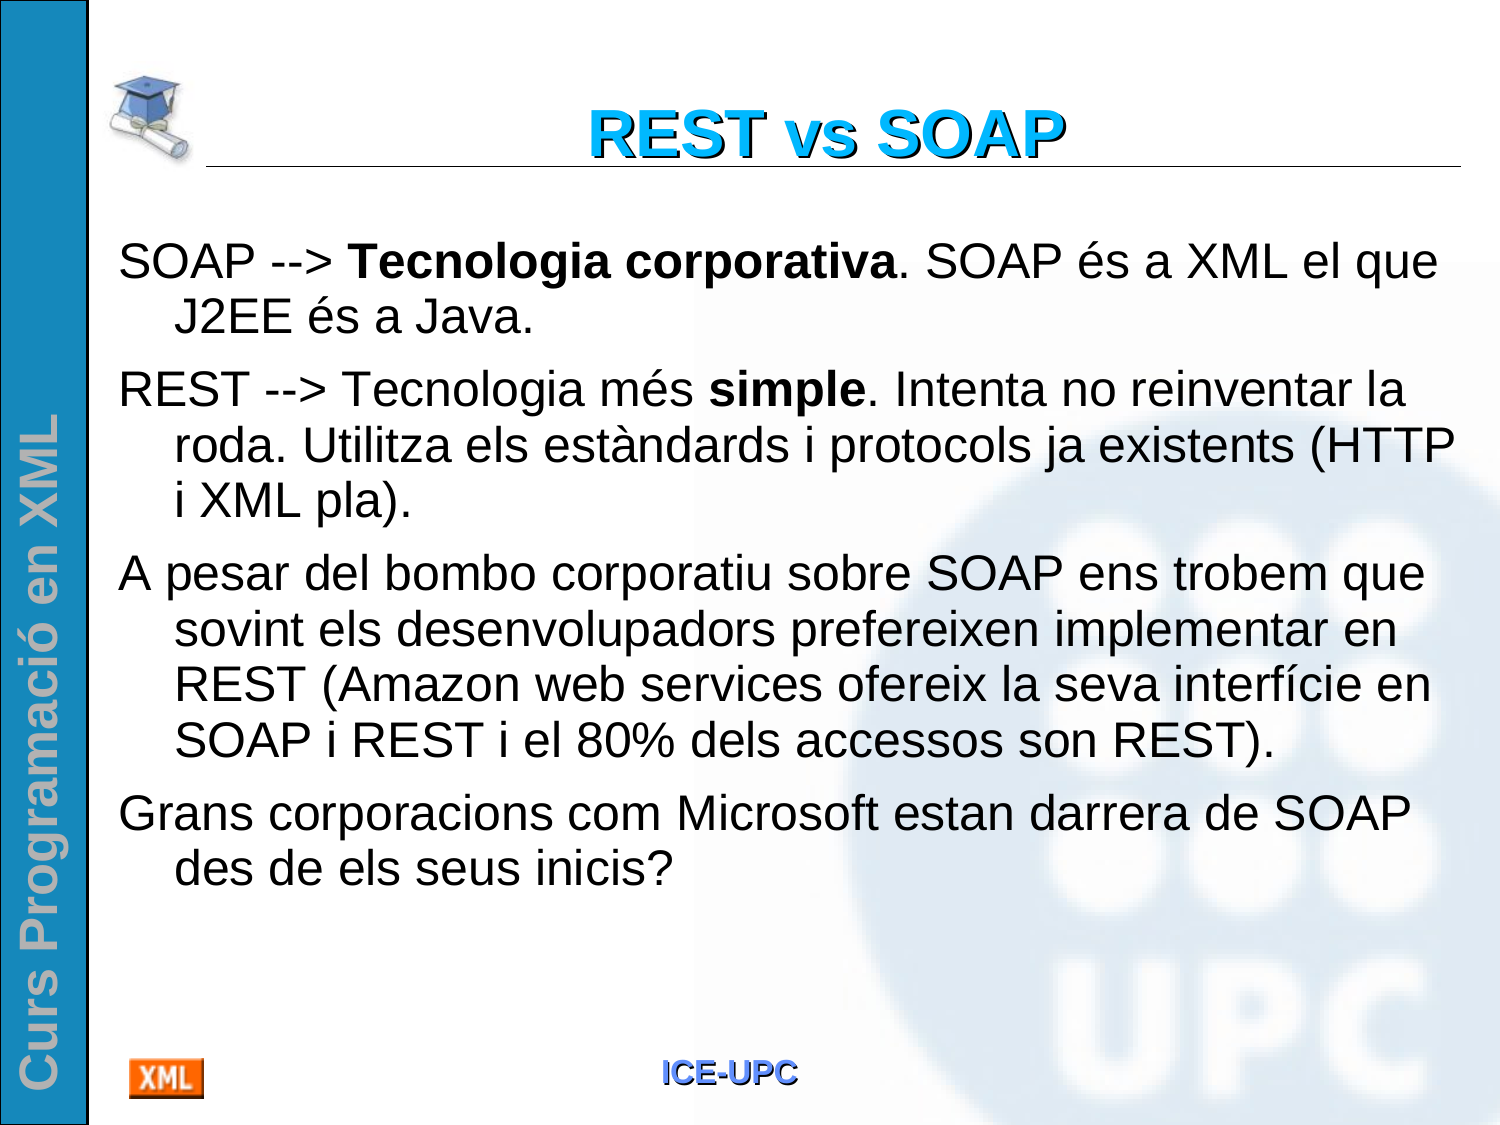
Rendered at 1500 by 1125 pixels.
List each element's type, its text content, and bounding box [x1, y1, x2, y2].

picture [694, 262, 1500, 1125]
title REST vs SOAP [206, 88, 1447, 178]
picture [129, 1058, 204, 1099]
picture [93, 61, 206, 174]
list SOAP --> Tecnologia corporativa. SOAP és a XML el que J2EE és a Java. REST --> Tecnologia més simple. Intenta no reinventar la roda. Utilitza els estàndards i protocols ja existents (HTTP i XML pla). A pesar del bombo corporatiu sobre SOAP ens trobem que sovint els desenvolupadors prefereixen implementar en REST (Amazon web services ofereix la seva interfície en SOAP i REST i el 80% dels accessos son REST). Grans corporacions com Microsoft estan darrera de SOAP des de els seus inicis? [118, 232, 1477, 976]
